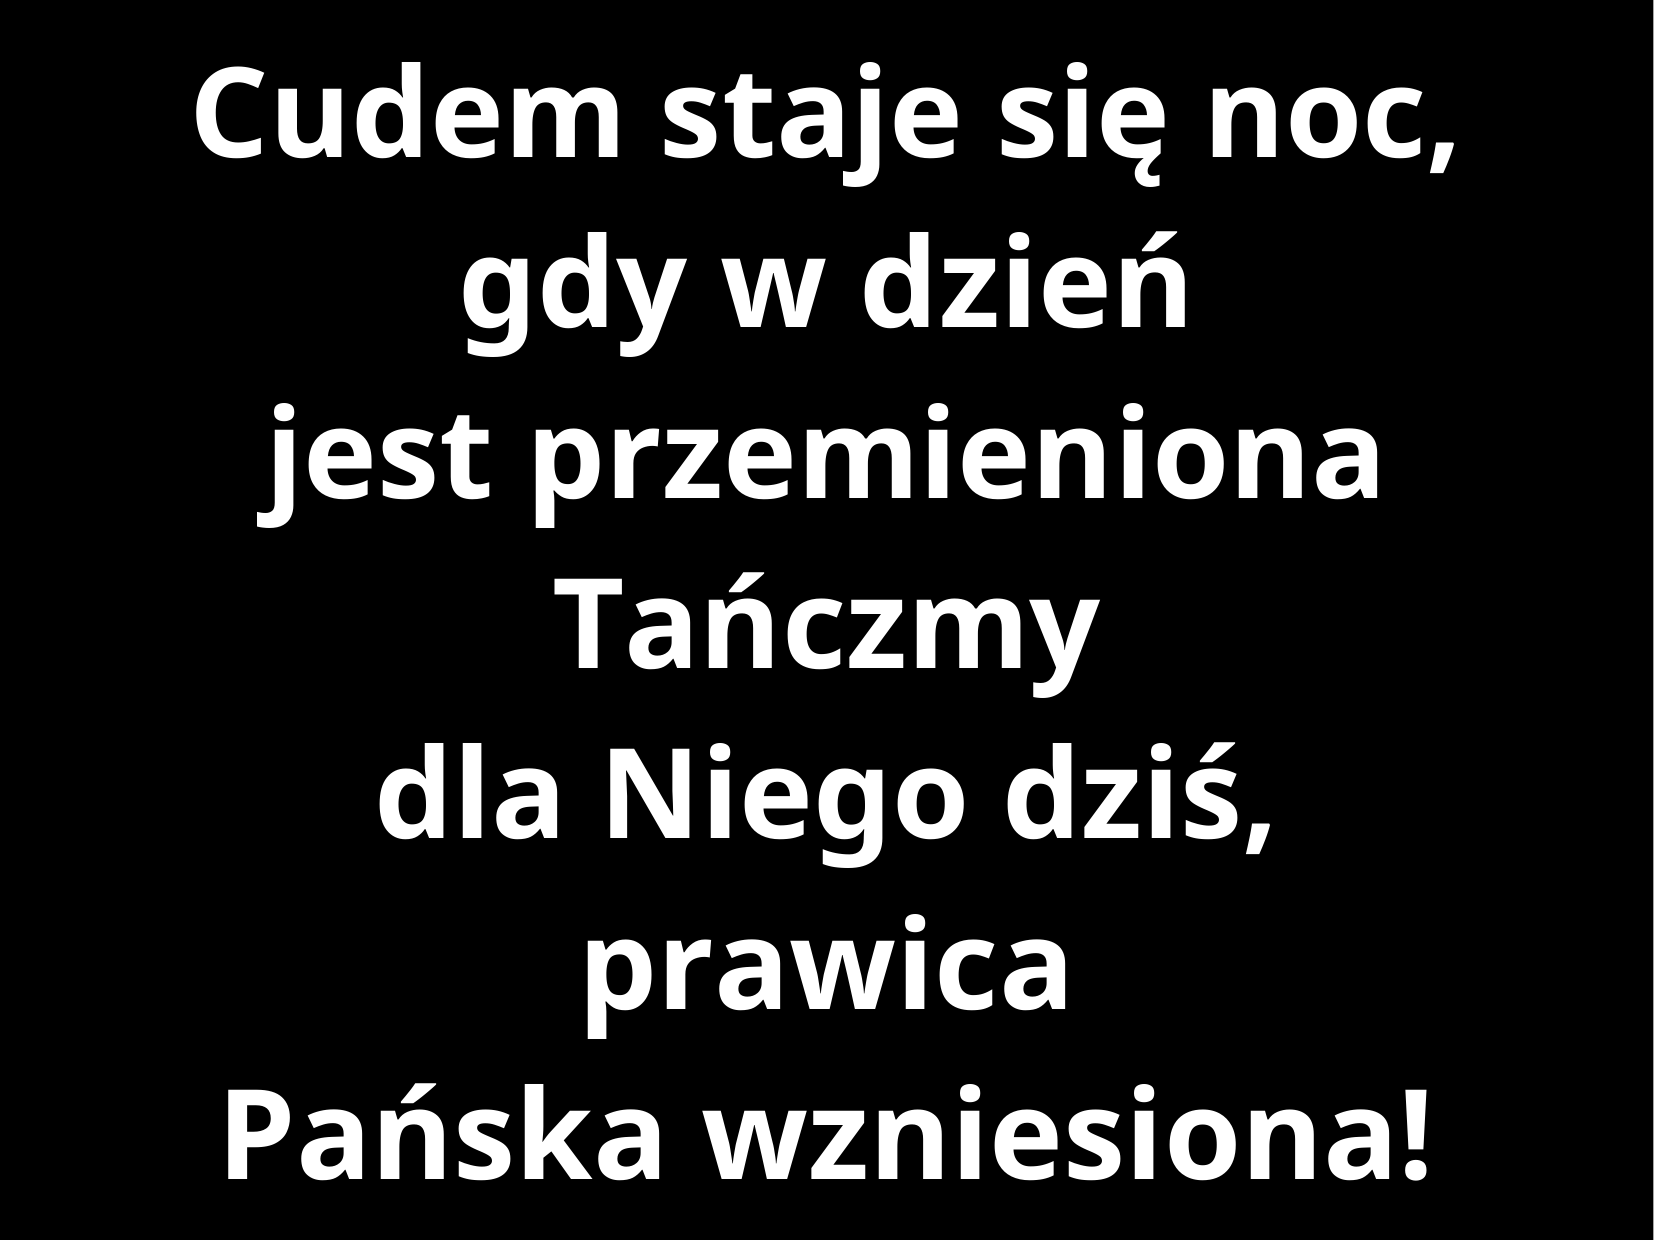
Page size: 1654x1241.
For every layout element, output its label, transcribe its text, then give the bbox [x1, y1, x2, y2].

title Cudem staje się noc, gdy w dzień jest przemieniona Tańczmy dla Niego dziś, prawica Pańska wzniesiona! [0, 0, 1654, 1241]
